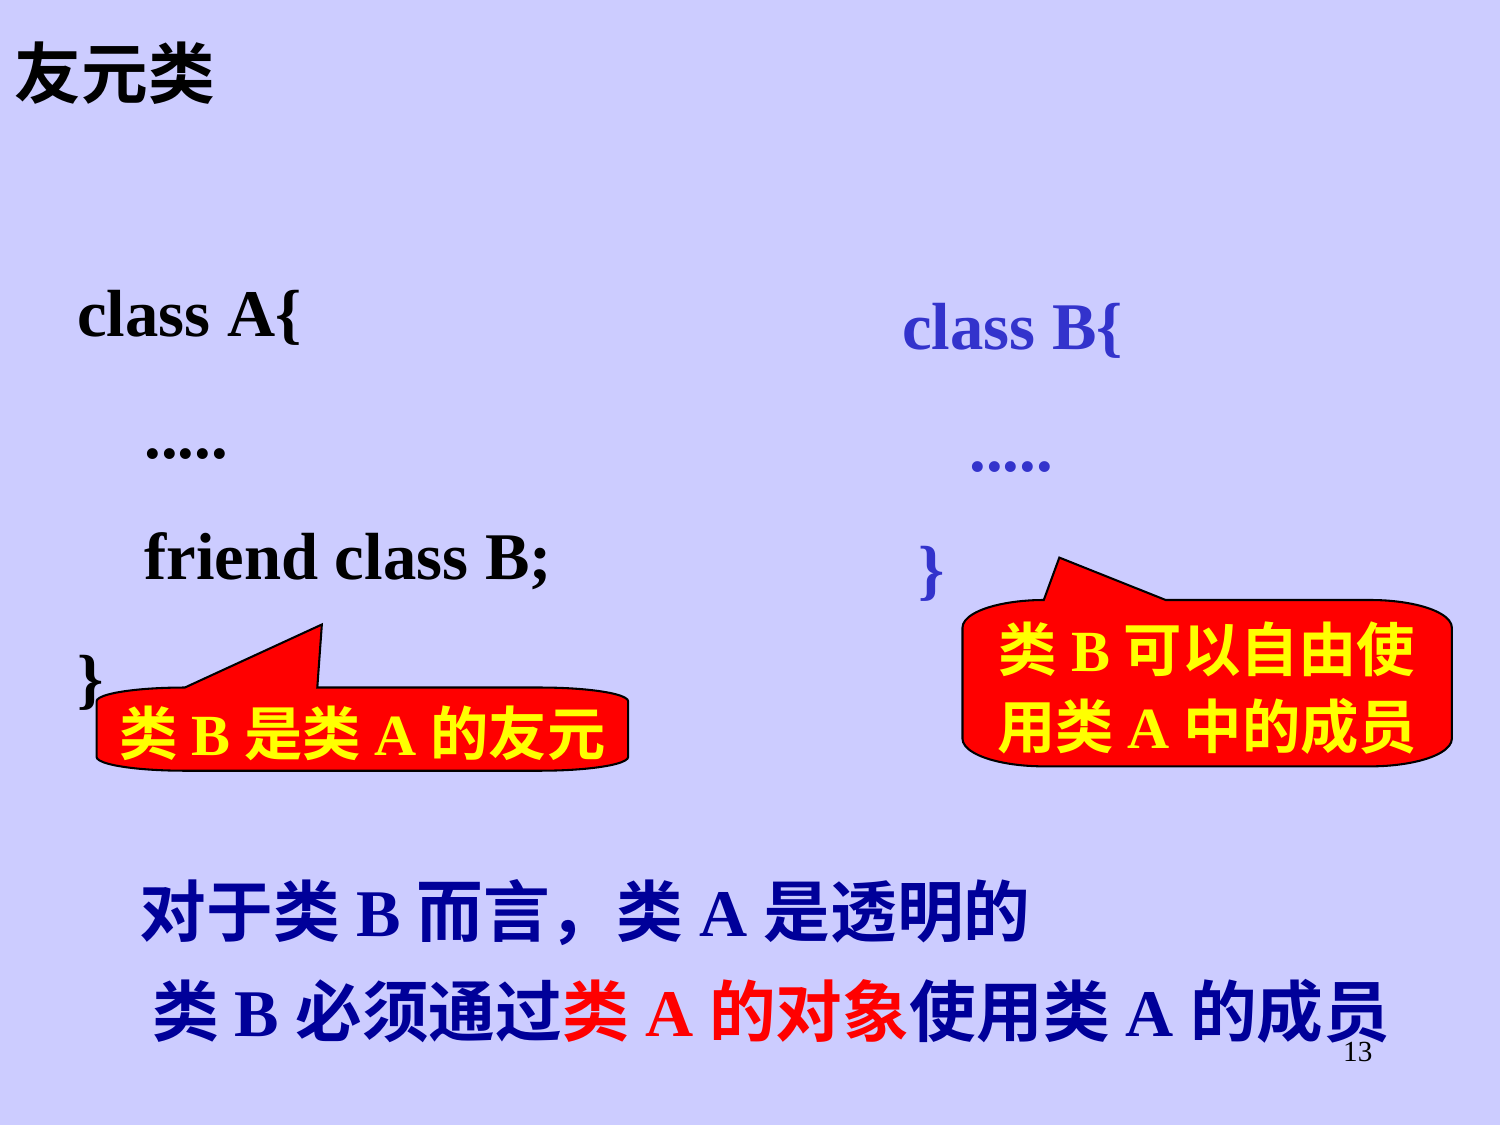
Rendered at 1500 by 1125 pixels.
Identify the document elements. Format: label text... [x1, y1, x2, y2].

text_box class B{ ..... } [887, 274, 1438, 614]
text_box <编号> [1074, 1058, 1388, 1101]
text_box 类B是类A的友元 [96, 624, 629, 771]
text_box 类B必须通过类A的对象使用类A的成员 [137, 962, 1426, 1058]
text_box 对于类B而言，类A是透明的 [125, 862, 1088, 958]
text_box 友元类 [0, 0, 338, 120]
text_box class A{ ..... friend class B; } [62, 262, 613, 723]
text_box 类B可以自由使用类A中的成员 [962, 557, 1452, 767]
